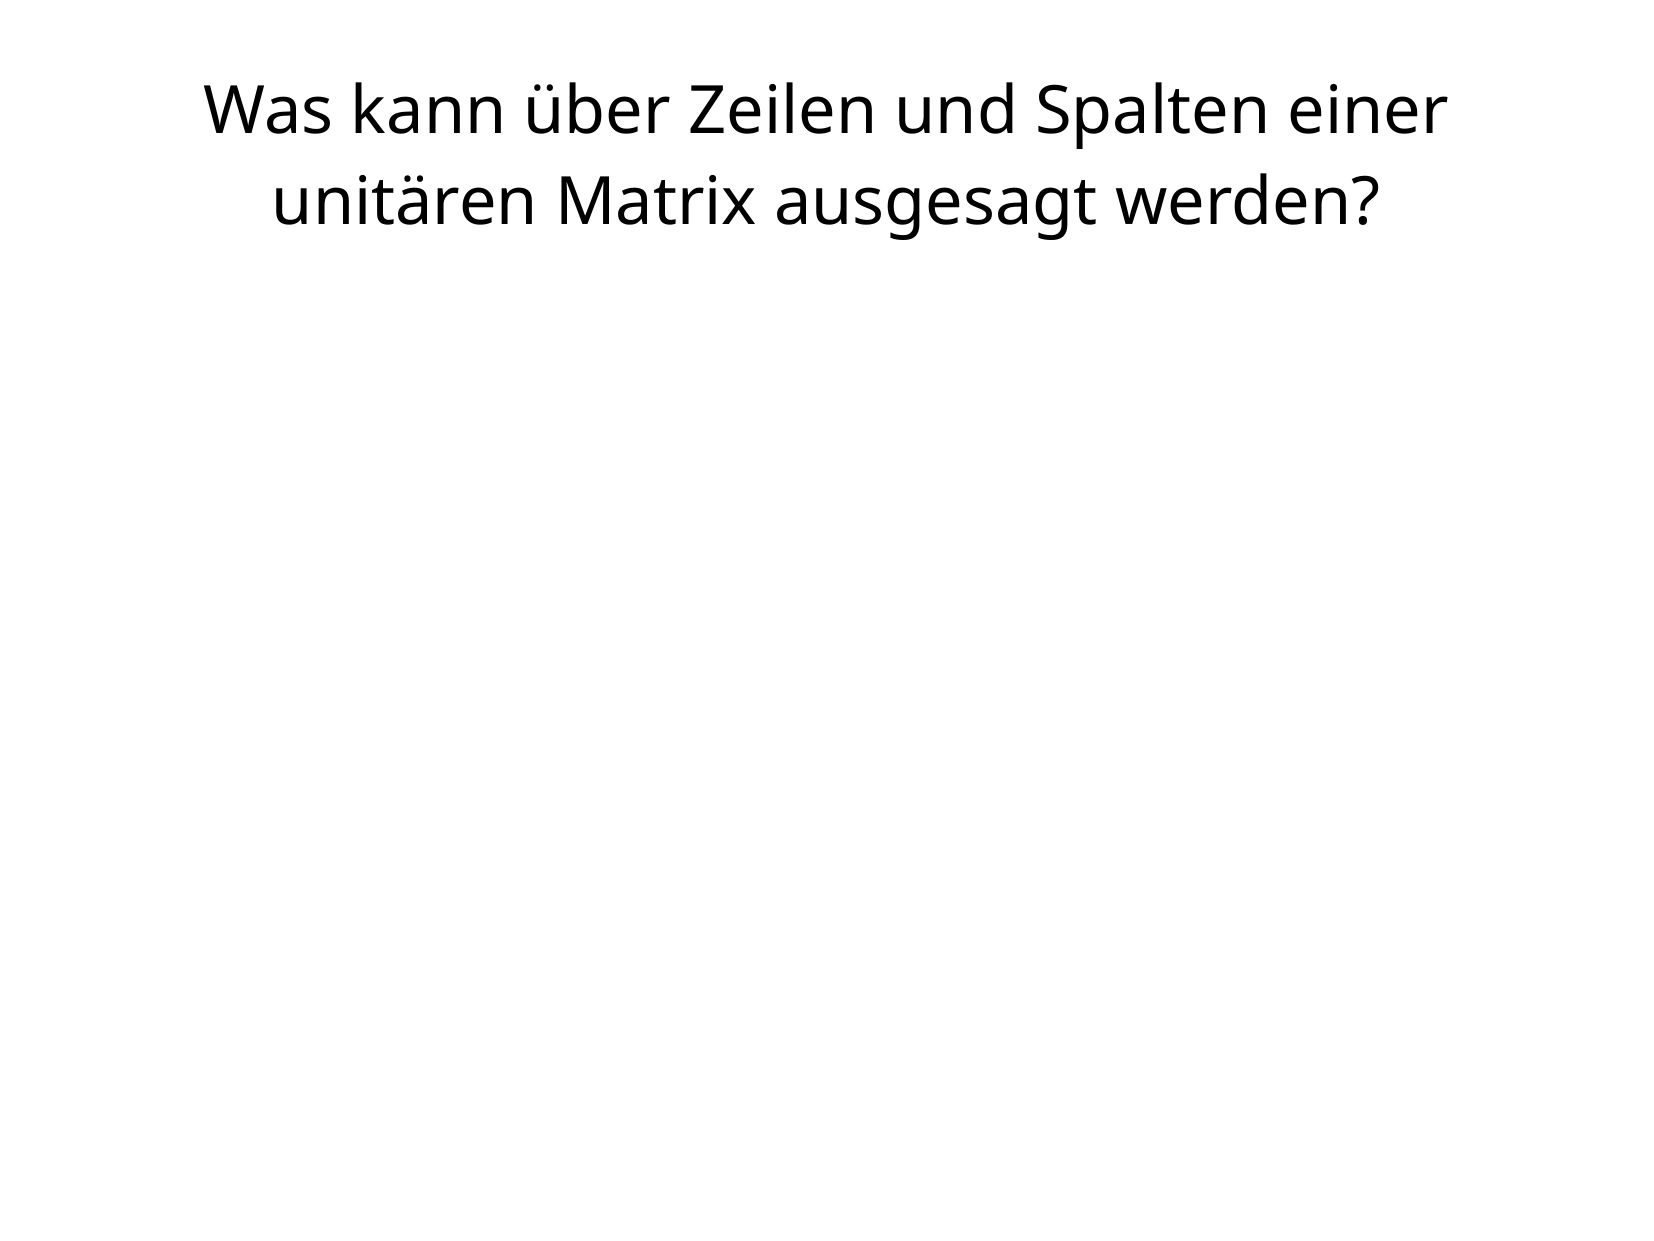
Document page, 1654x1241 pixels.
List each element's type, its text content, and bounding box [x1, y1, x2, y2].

title Was kann über Zeilen und Spalten einer unitären Matrix ausgesagt werden? [82, 49, 1571, 257]
